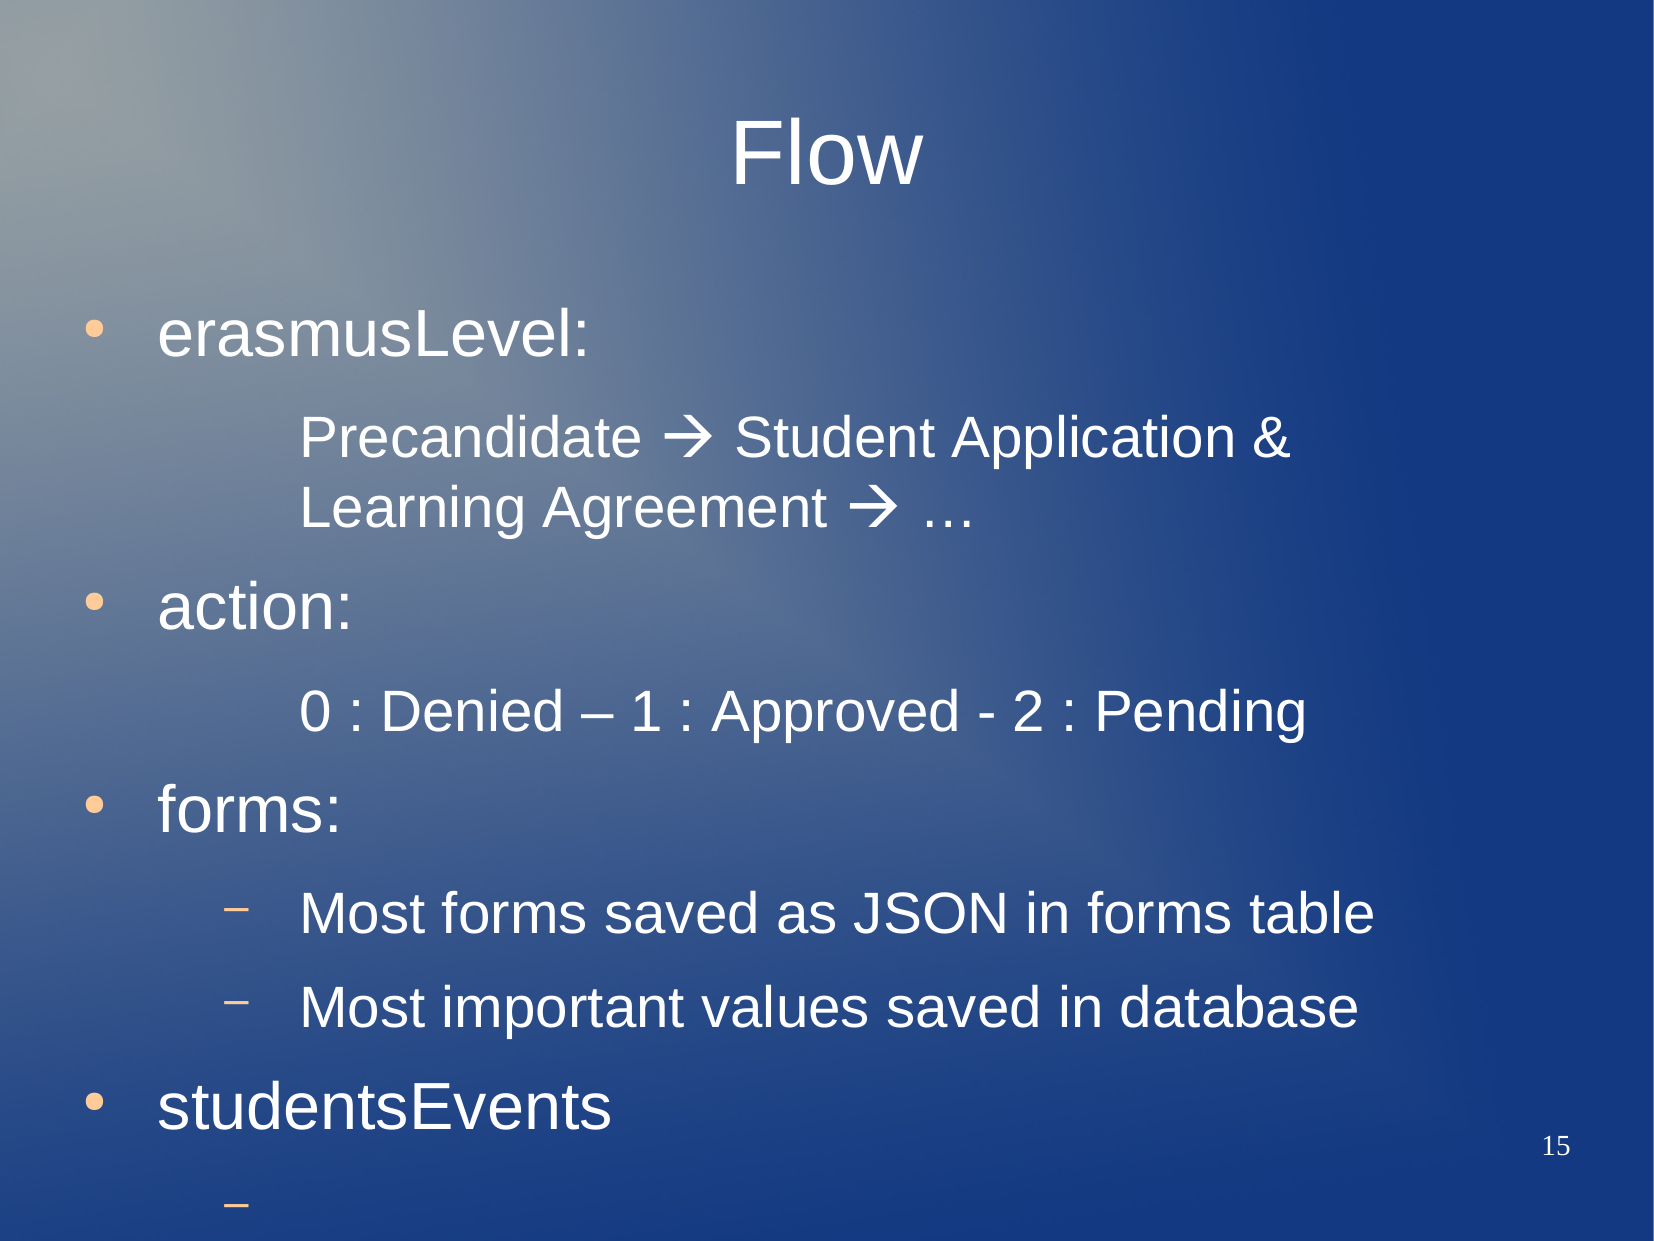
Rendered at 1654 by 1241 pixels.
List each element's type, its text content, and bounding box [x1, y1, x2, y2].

title Flow [82, 49, 1571, 257]
list erasmusLevel: Precandidate  Student Application & Learning Agreement  … action: 0 : Denied – 1 : Approved - 2 : Pending forms: Most forms saved as JSON in forms table Most important values saved in database studentsEvents [82, 290, 1595, 1109]
picture [0, 0, 1654, 1241]
